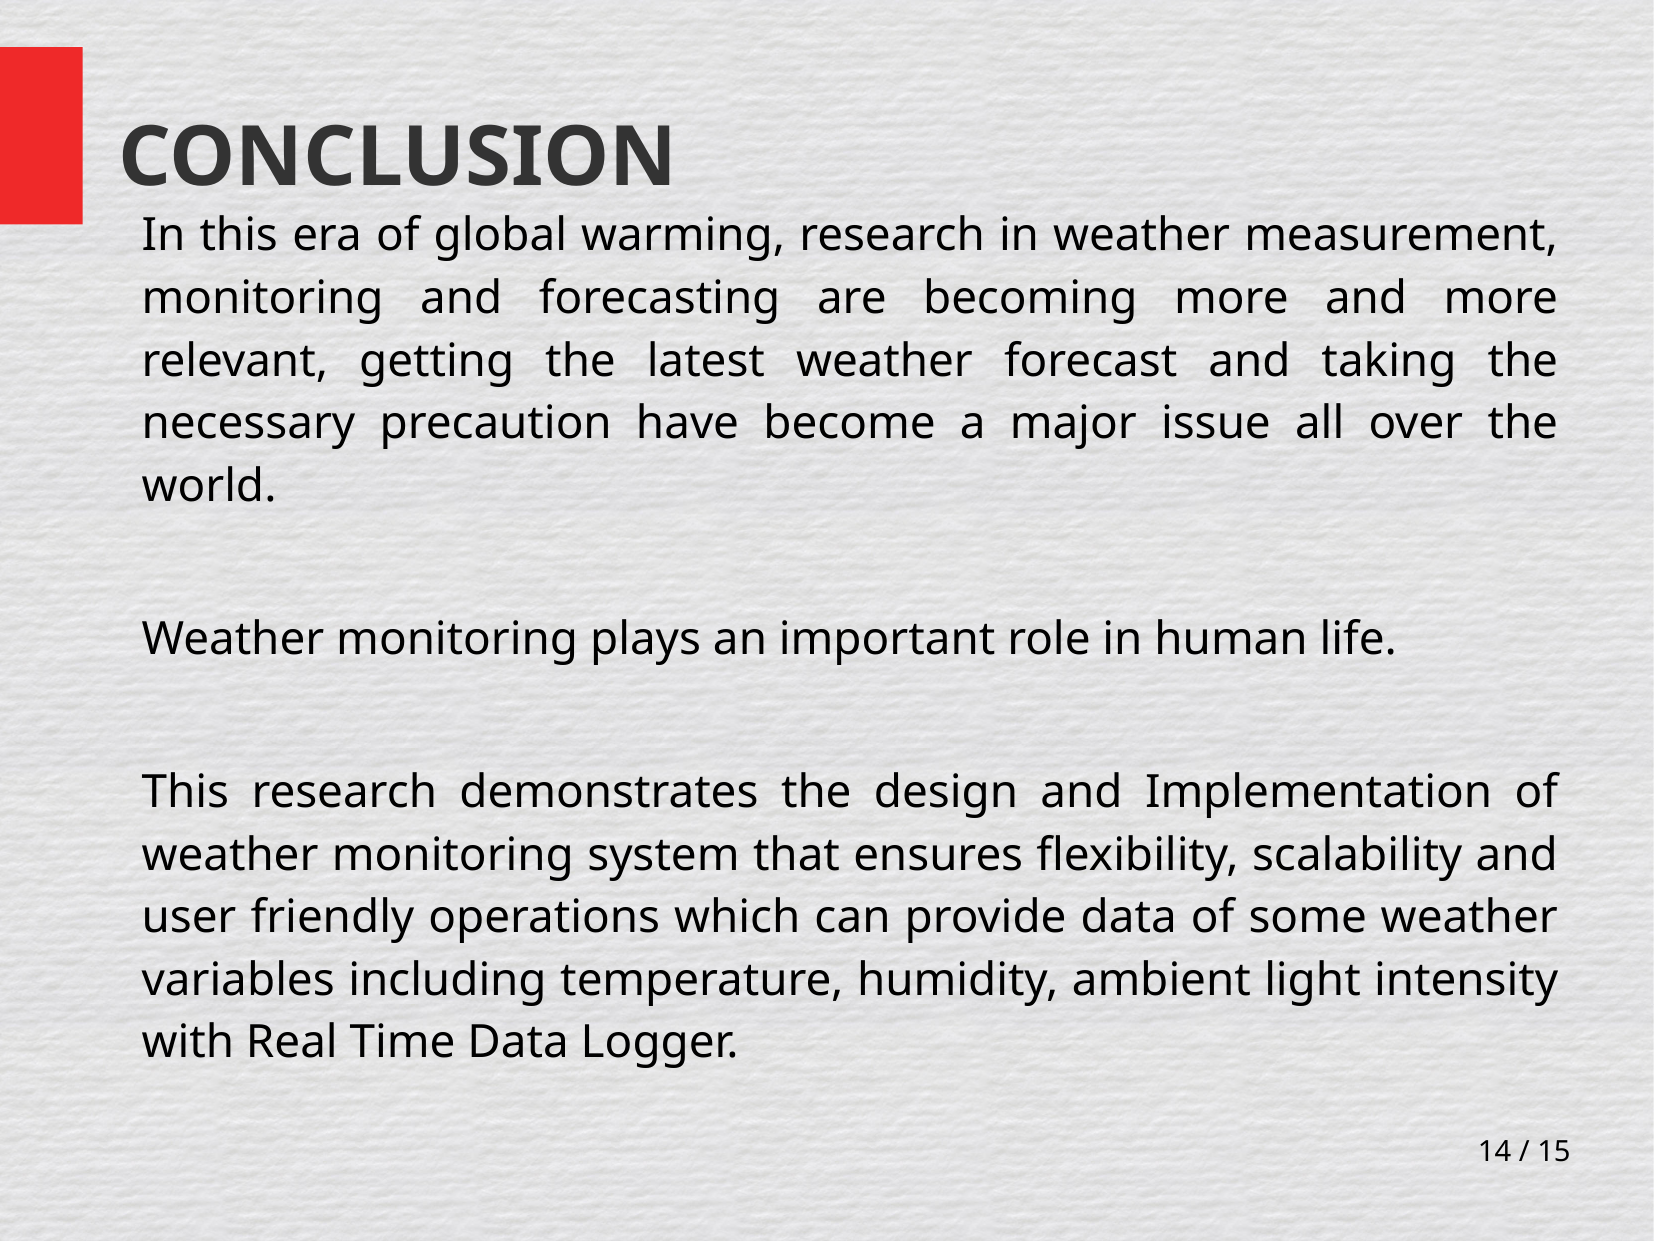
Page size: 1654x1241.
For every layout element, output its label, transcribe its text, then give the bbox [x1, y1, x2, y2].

picture [0, 0, 1654, 1241]
title CONCLUSION [118, 49, 1571, 257]
subtitle In this era of global warming, research in weather measurement, monitoring and forecasting are becoming more and more relevant, getting the latest weather forecast and taking the necessary precaution have become a major issue all over the world. Weather monitoring plays an important role in human life. This research demonstrates the design and Implementation of weather monitoring system that ensures flexibility, scalability and user friendly operations which can provide data of some weather variables including temperature, humidity, ambient light intensity with Real Time Data Logger. [141, 143, 1560, 1028]
